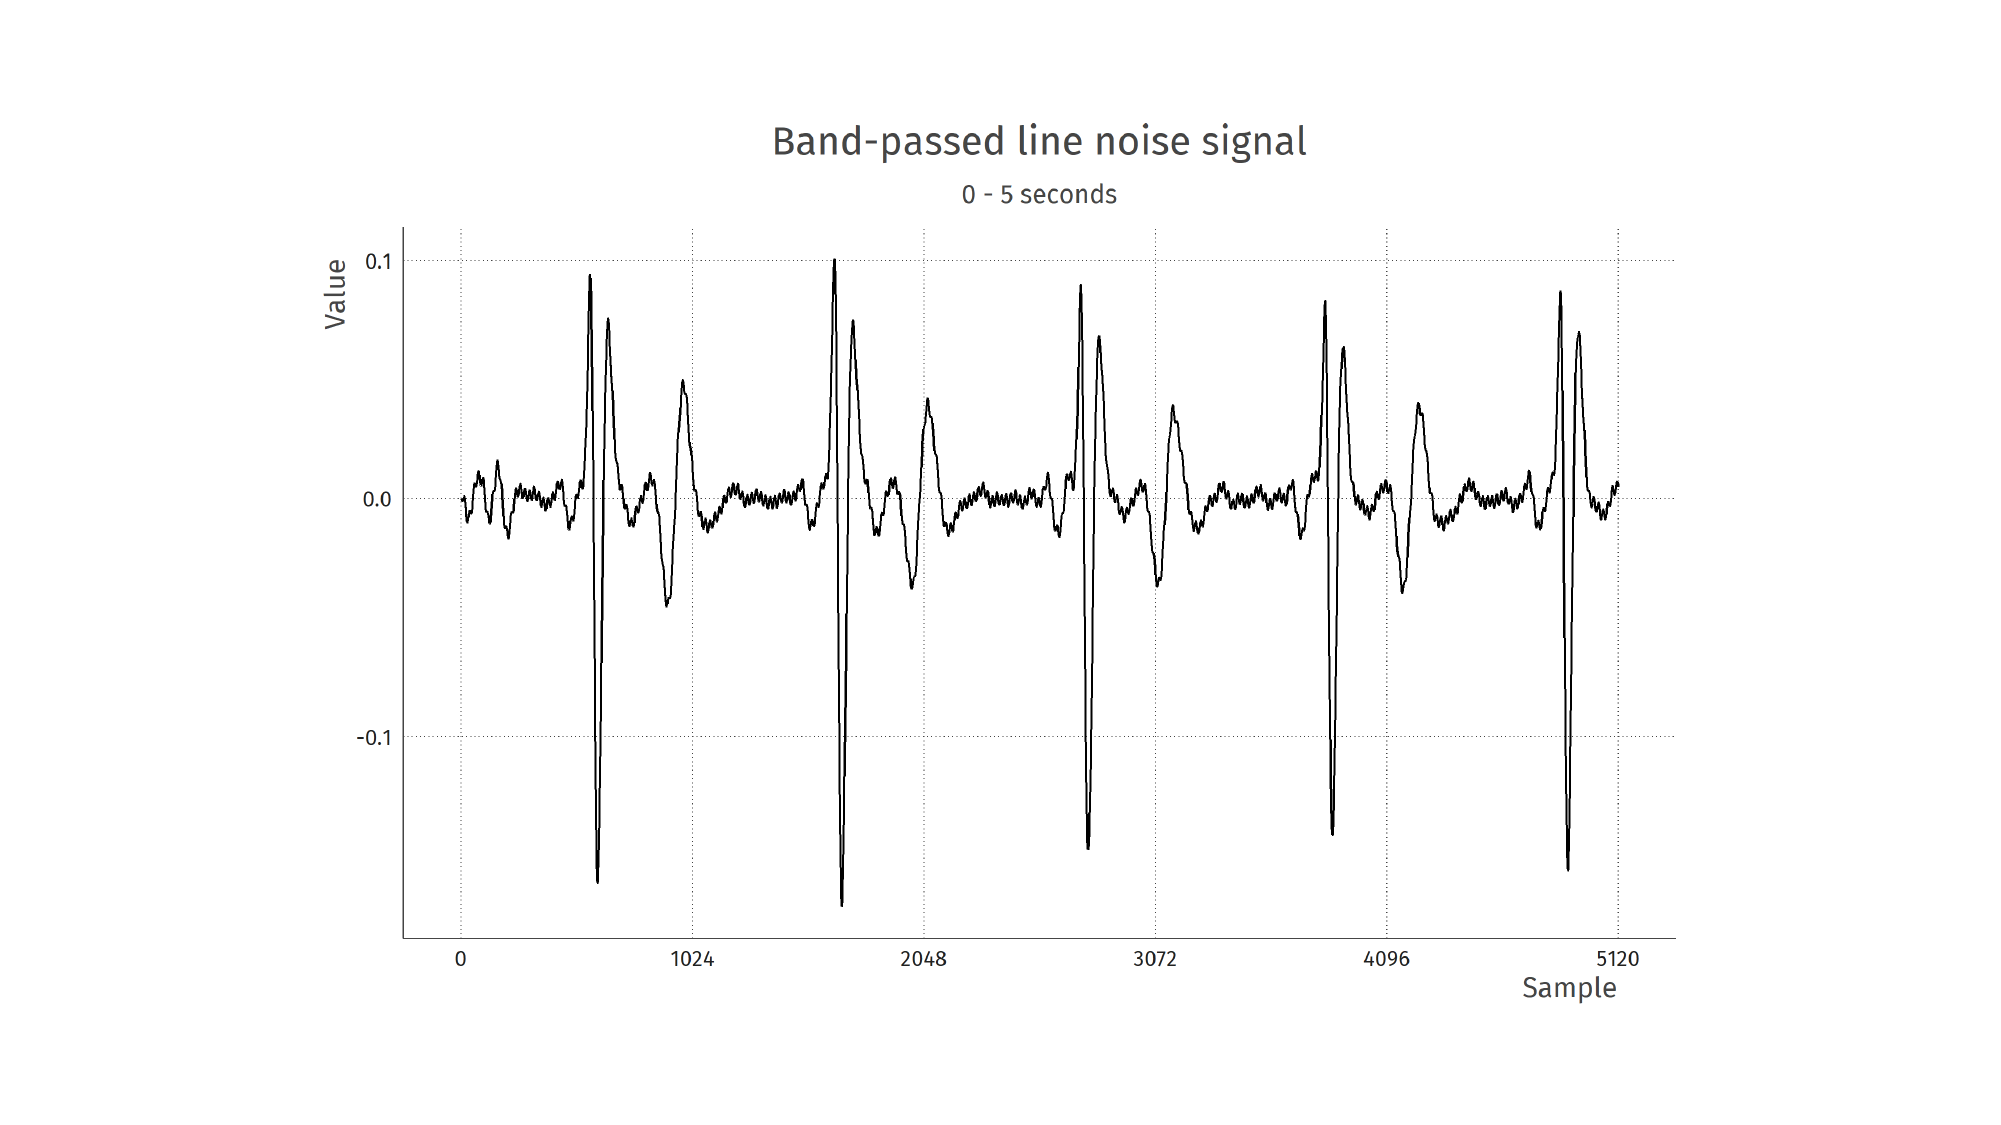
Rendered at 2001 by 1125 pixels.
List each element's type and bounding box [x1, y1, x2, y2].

picture [293, 91, 1707, 1034]
